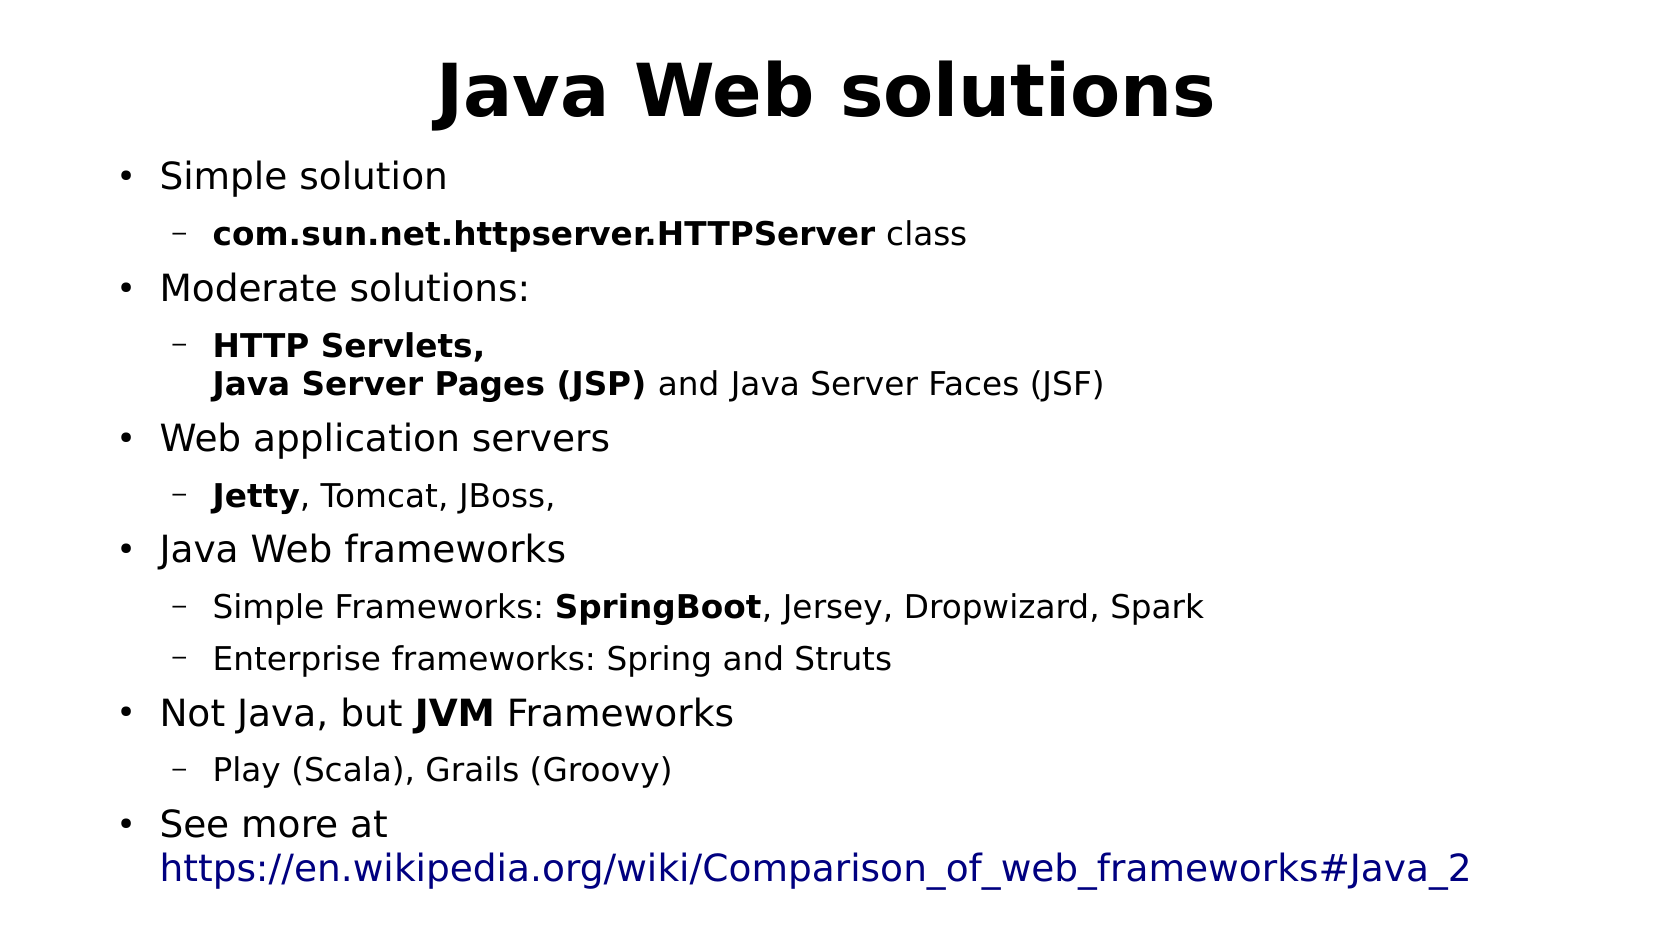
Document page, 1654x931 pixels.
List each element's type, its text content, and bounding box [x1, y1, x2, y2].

list Simple solution com.sun.net.httpserver.HTTPServer class Moderate solutions: HTTP Servlets, Java Server Pages (JSP) and Java Server Faces (JSF) Web application servers Jetty, Tomcat, JBoss, Java Web frameworks Simple Frameworks: SpringBoot, Jersey, Dropwizard, Spark Enterprise frameworks: Spring and Struts Not Java, but JVM Frameworks Play (Scala), Grails (Groovy) See more at https://en.wikipedia.org/wiki/Comparison_of_web_frameworks#Java_2 [106, 155, 1595, 891]
title Java Web solutions [82, 37, 1571, 147]
